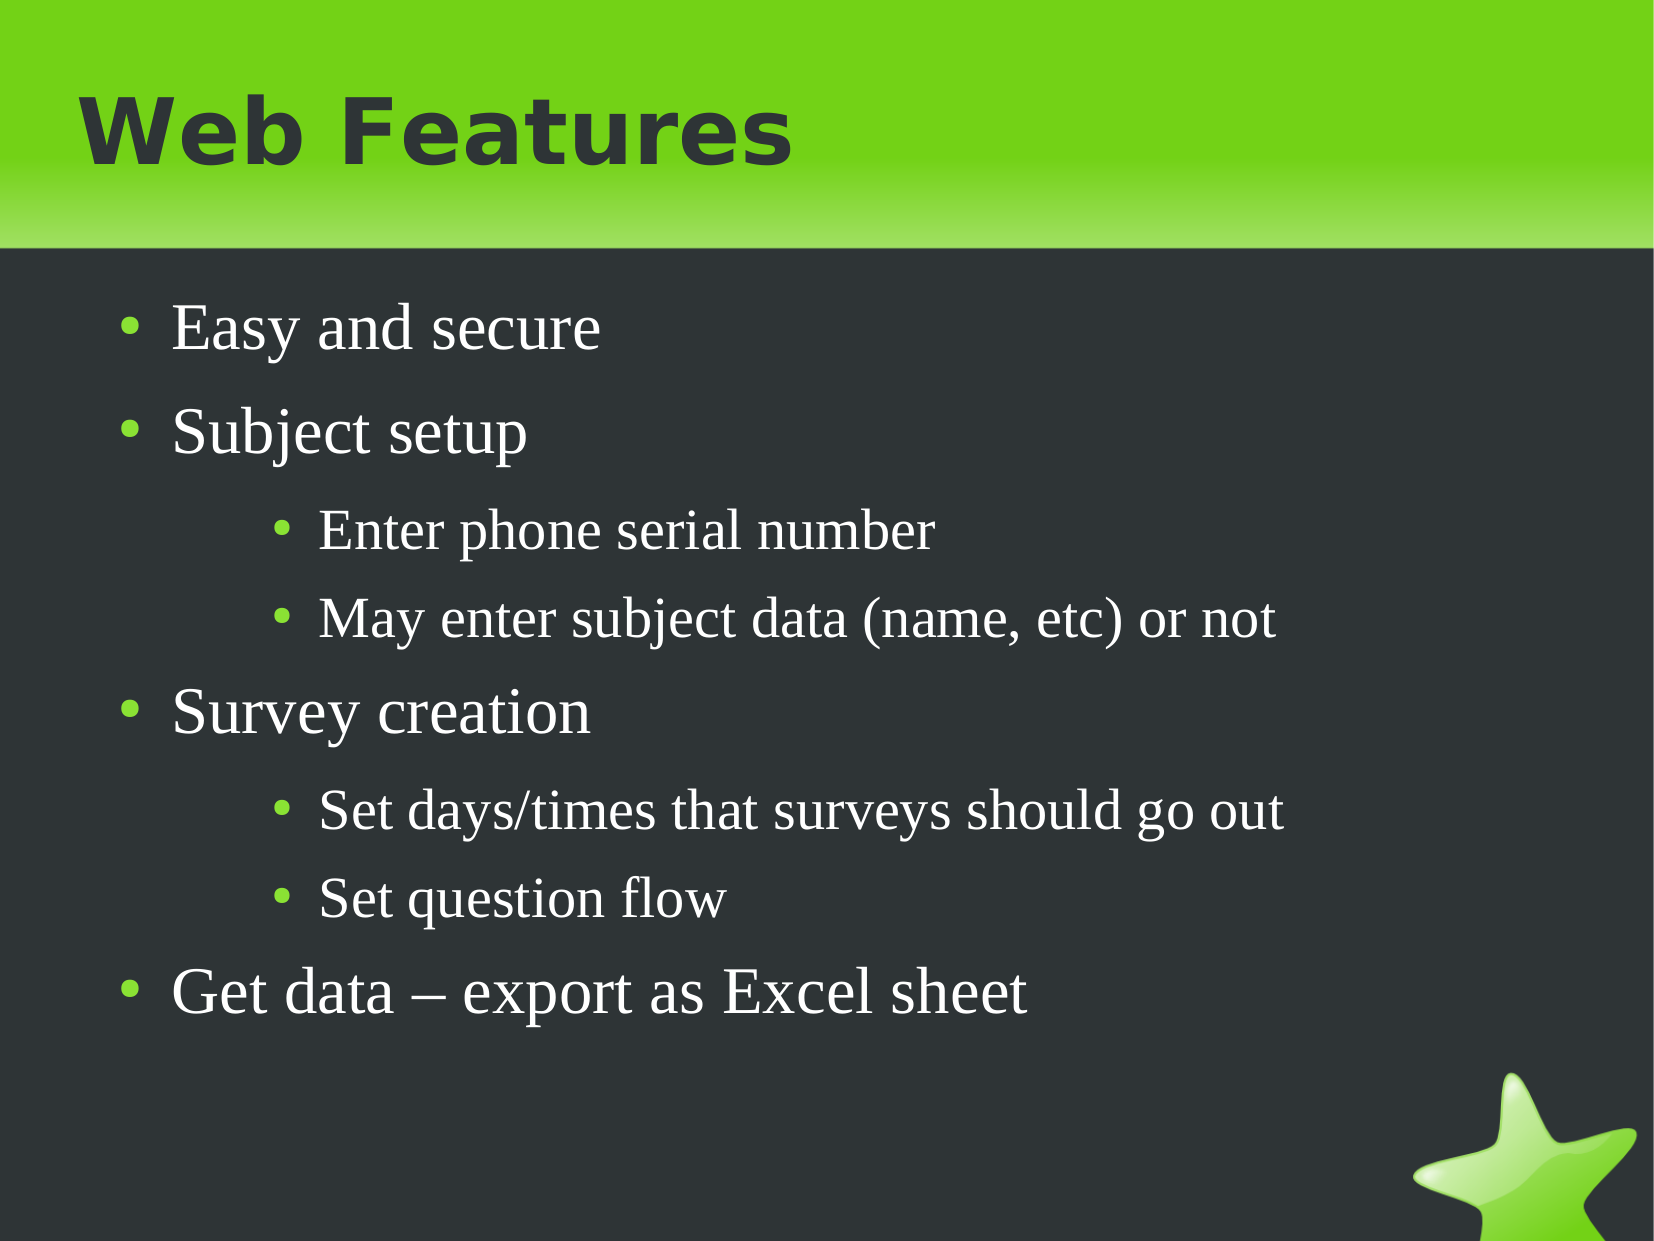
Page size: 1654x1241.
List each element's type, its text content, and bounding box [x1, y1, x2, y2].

title Web Features [76, 36, 1565, 229]
list Easy and secure Subject setup Enter phone serial number May enter subject data (name, etc) or not Survey creation Set days/times that surveys should go out Set question flow Get data – export as Excel sheet [82, 290, 1571, 1094]
picture [0, 0, 1654, 1241]
